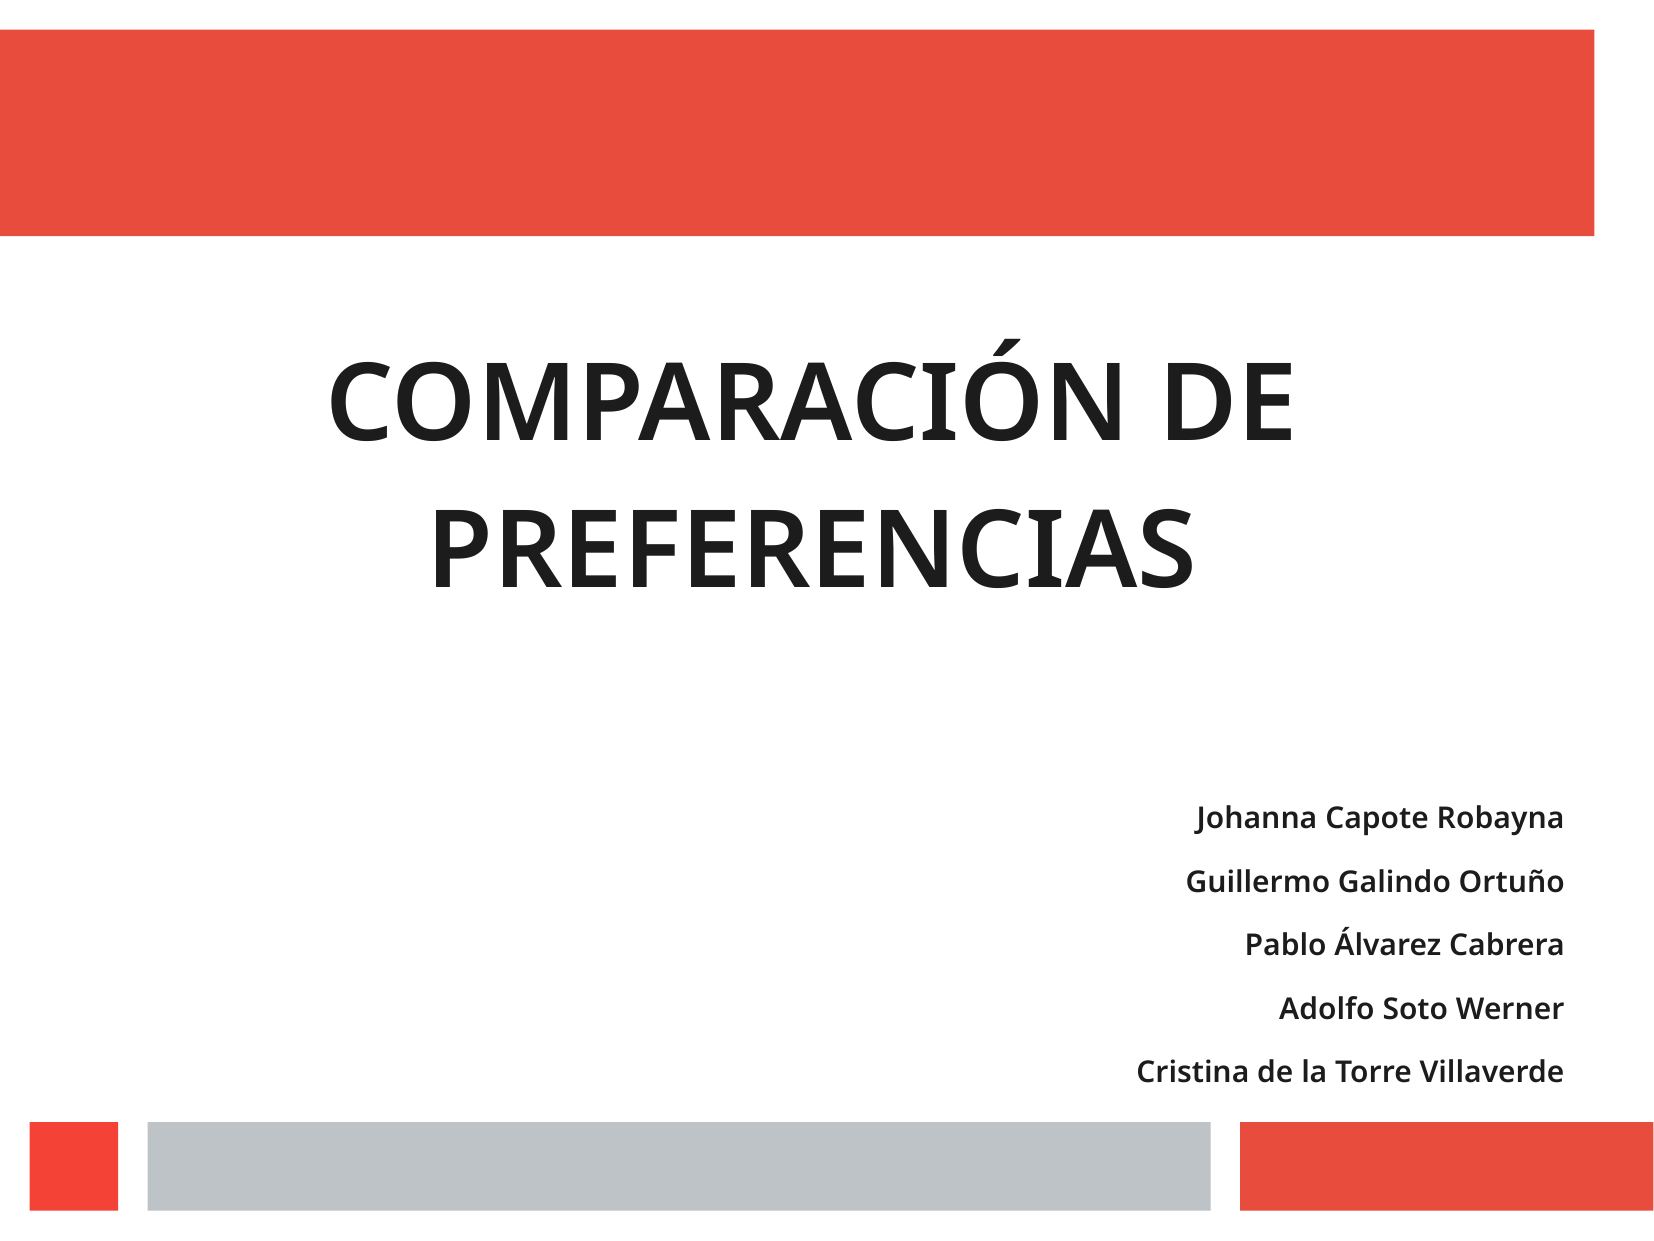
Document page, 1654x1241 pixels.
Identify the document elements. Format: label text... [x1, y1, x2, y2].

list COMPARACIÓN DE PREFERENCIAS Johanna Capote Robayna Guillermo Galindo Ortuño Pablo Álvarez Cabrera Adolfo Soto Werner Cristina de la Torre Villaverde [59, 324, 1565, 1093]
